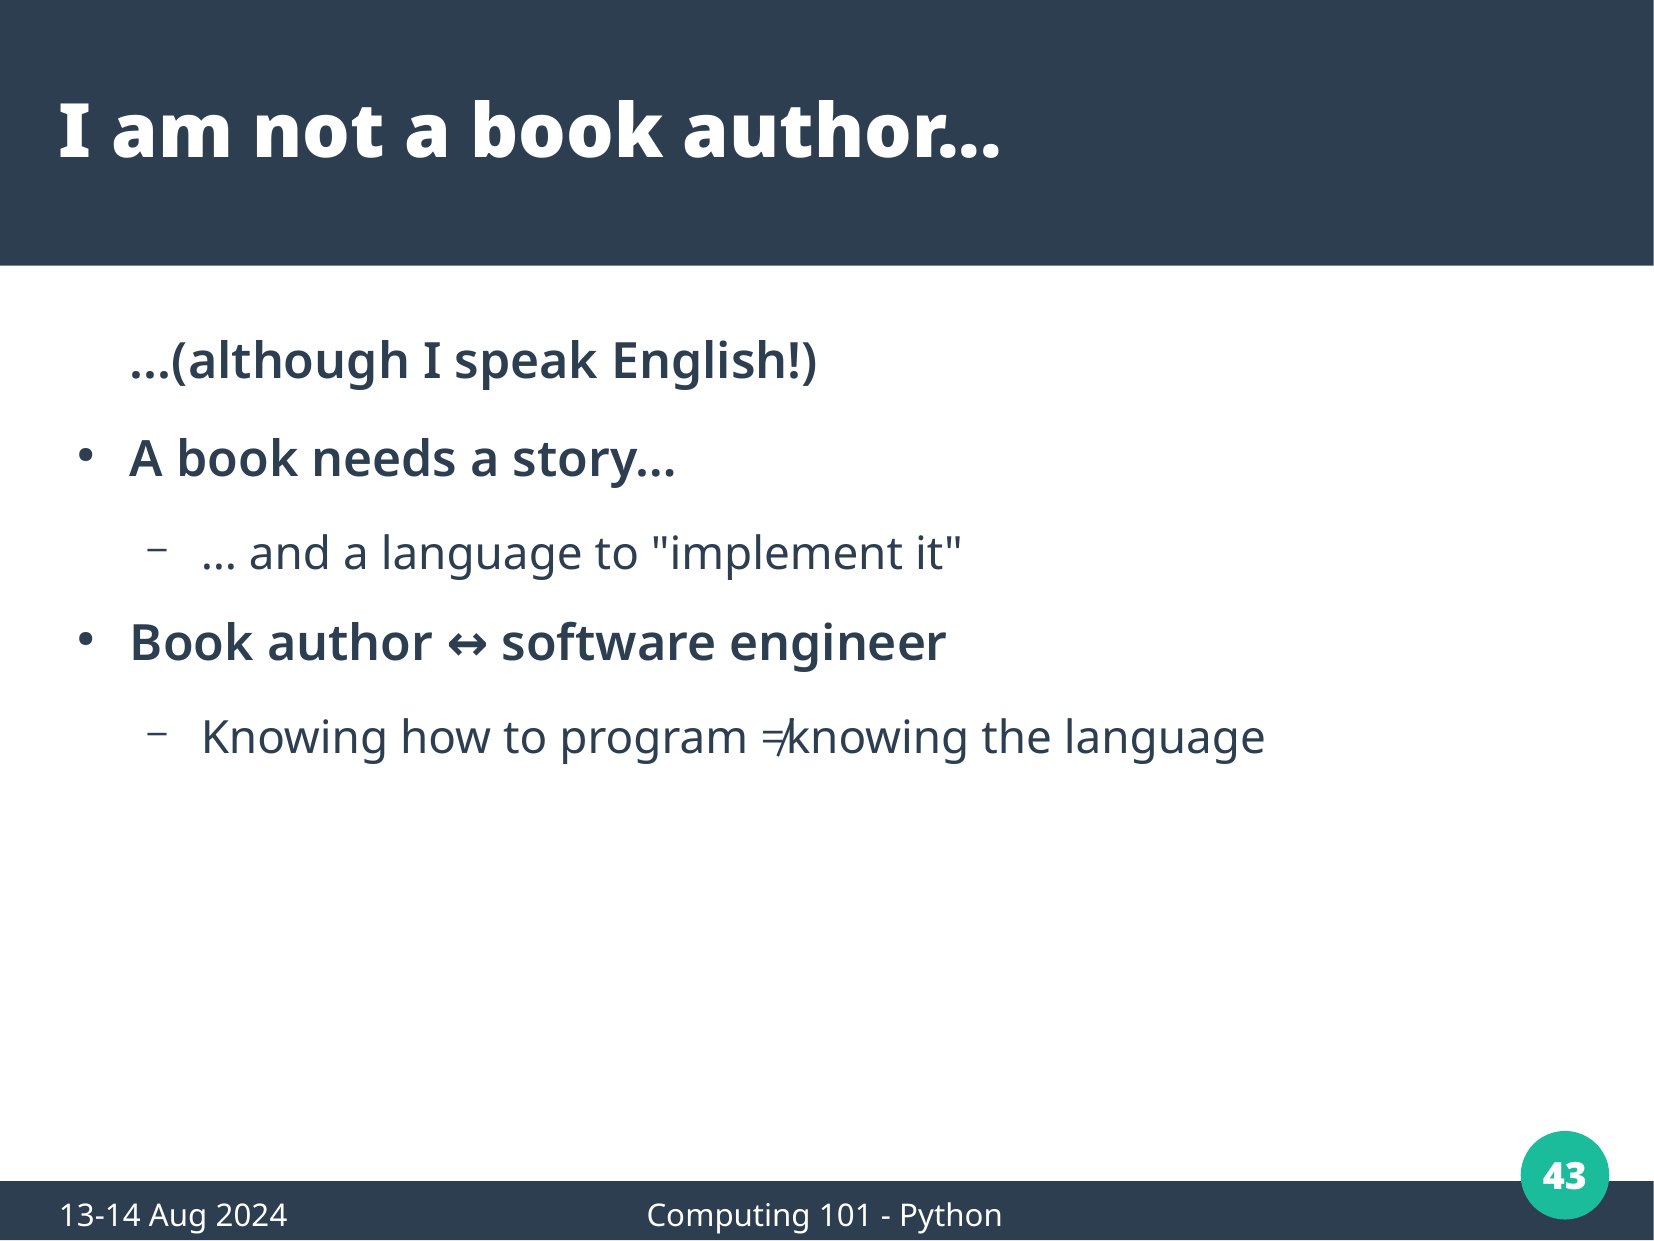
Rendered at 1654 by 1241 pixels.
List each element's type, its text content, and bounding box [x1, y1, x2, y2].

list ...(although I speak English!) A book needs a story… … and a language to "implement it" Book author ↔ software engineer Knowing how to program ≠knowing the language [59, 324, 1595, 1152]
title I am not a book author... [59, 49, 1595, 207]
